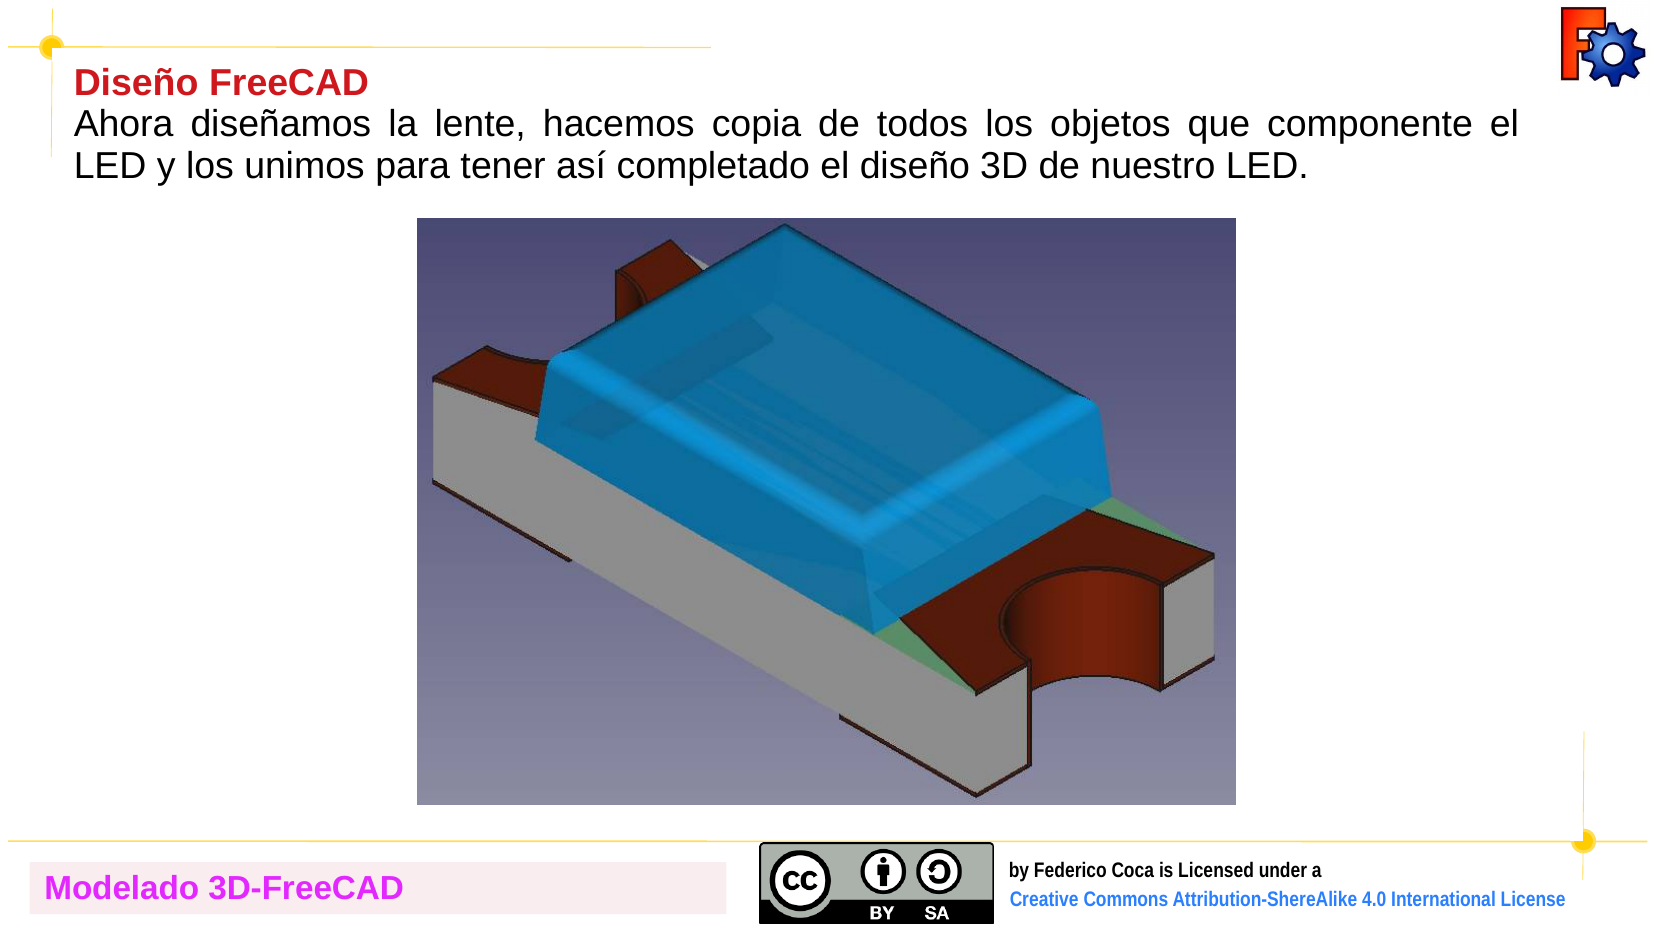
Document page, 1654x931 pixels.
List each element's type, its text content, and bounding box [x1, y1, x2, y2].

text_box Modelado 3D-FreeCAD [29, 862, 727, 915]
picture [1556, 0, 1651, 95]
picture [417, 218, 1236, 805]
text_box Diseño FreeCAD Ahora diseñamos la lente, hacemos copia de todos los objetos que componente el LED y los unimos para tener así completado el diseño 3D de nuestro LED. [59, 53, 1534, 237]
